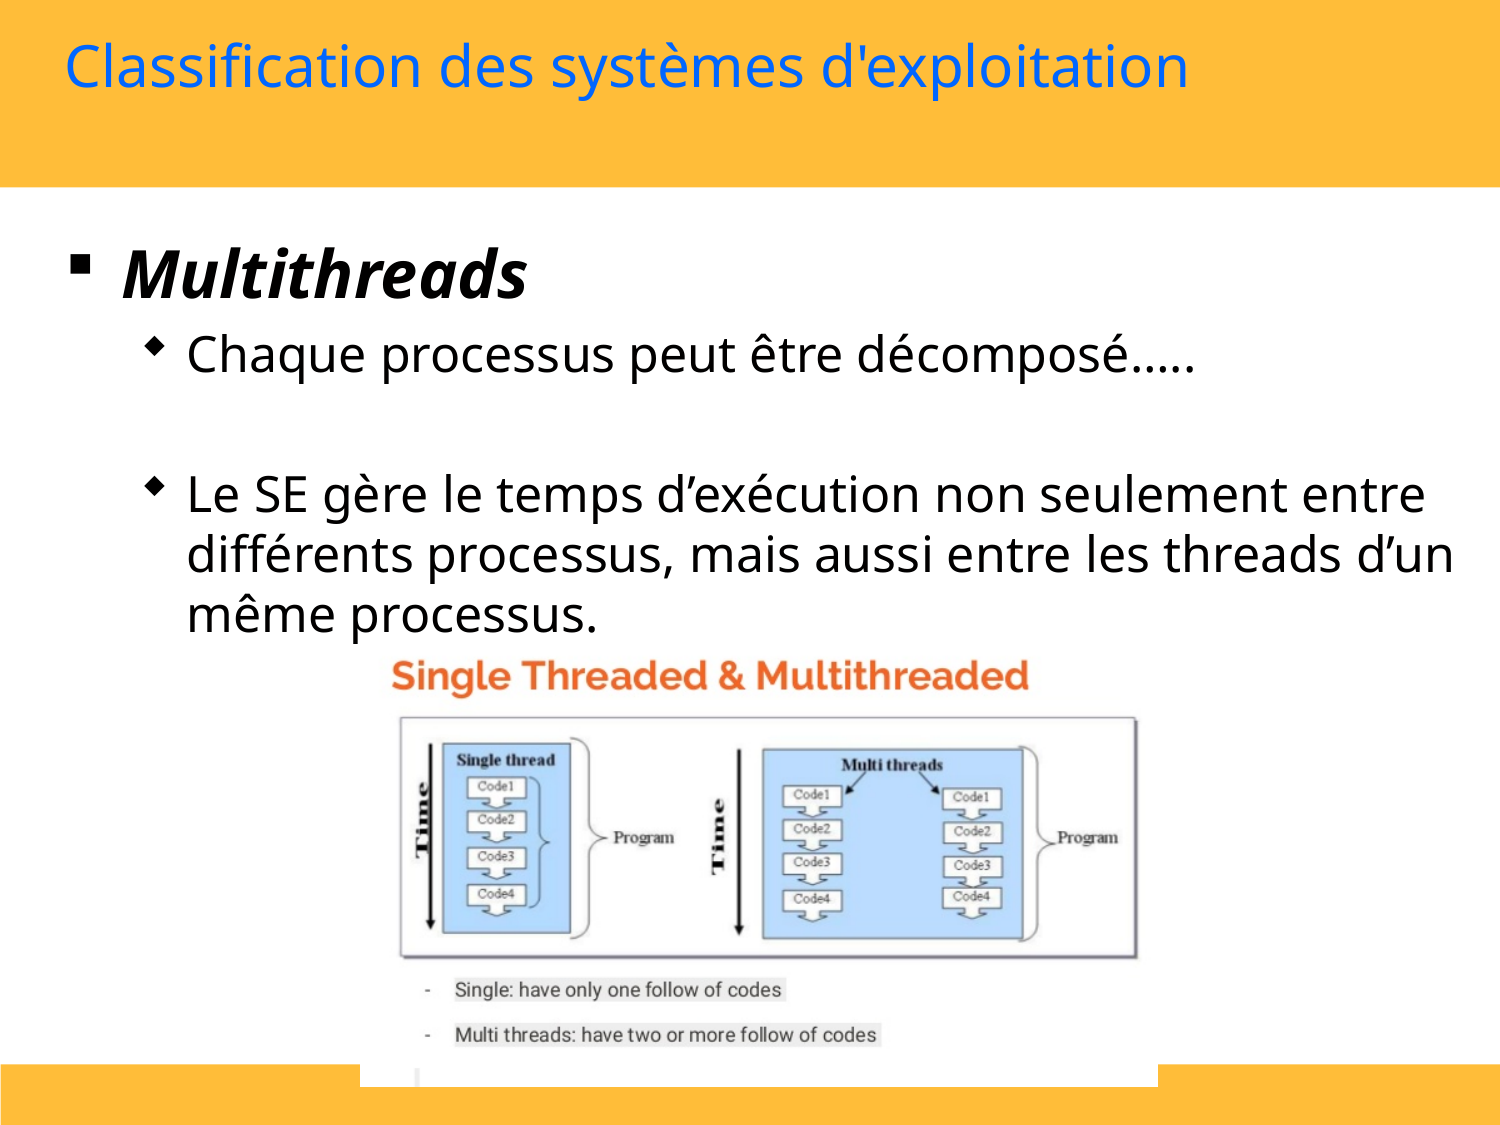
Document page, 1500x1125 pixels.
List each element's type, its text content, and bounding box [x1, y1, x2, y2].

text_box Multithreads Chaque processus peut être décomposé….. Le SE gère le temps d’exécution non seulement entre différents processus, mais aussi entre les threads d’un même processus. [50, 224, 1475, 752]
picture [360, 637, 1158, 1087]
text_box Classification des systèmes d'exploitation [49, 24, 1450, 148]
